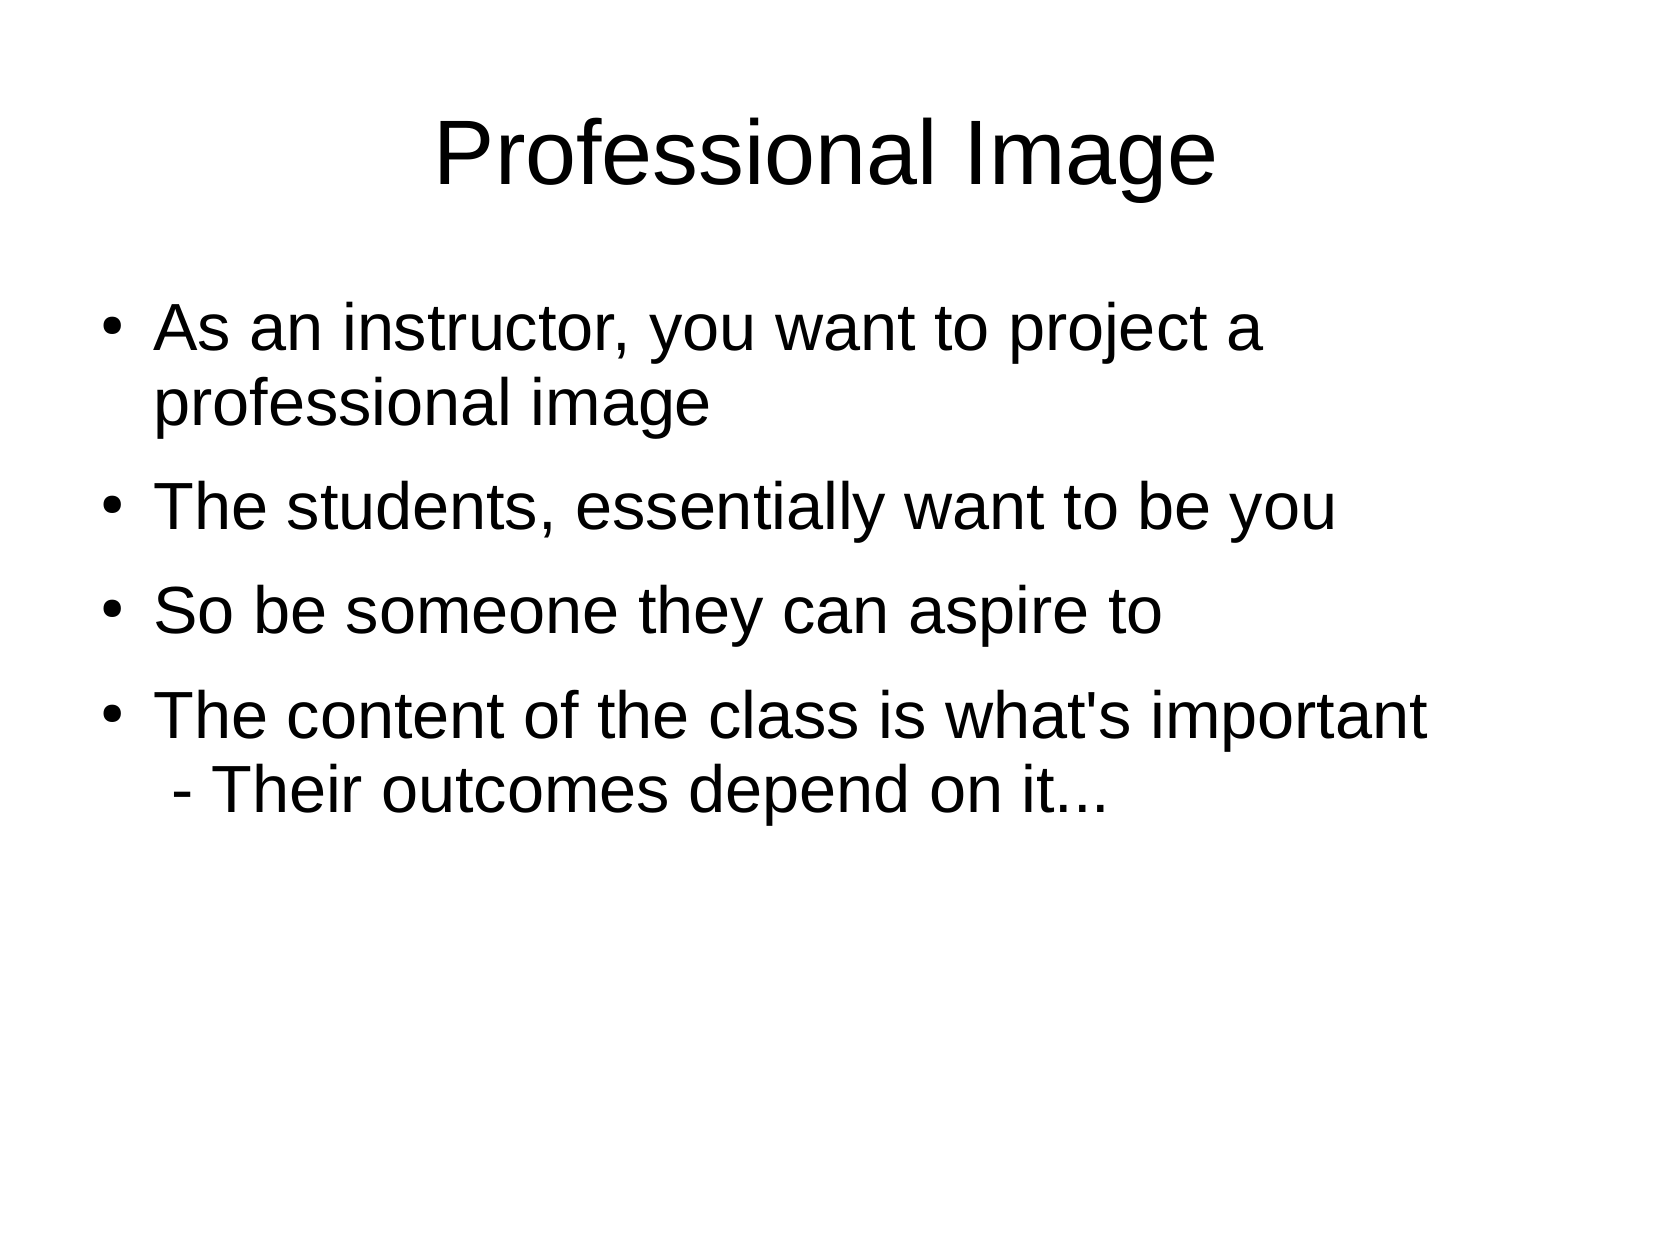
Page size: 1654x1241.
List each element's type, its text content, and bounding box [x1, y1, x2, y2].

list As an instructor, you want to project a professional image The students, essentially want to be you So be someone they can aspire to The content of the class is what's important - Their outcomes depend on it... [82, 290, 1571, 863]
title Professional Image [82, 49, 1571, 257]
